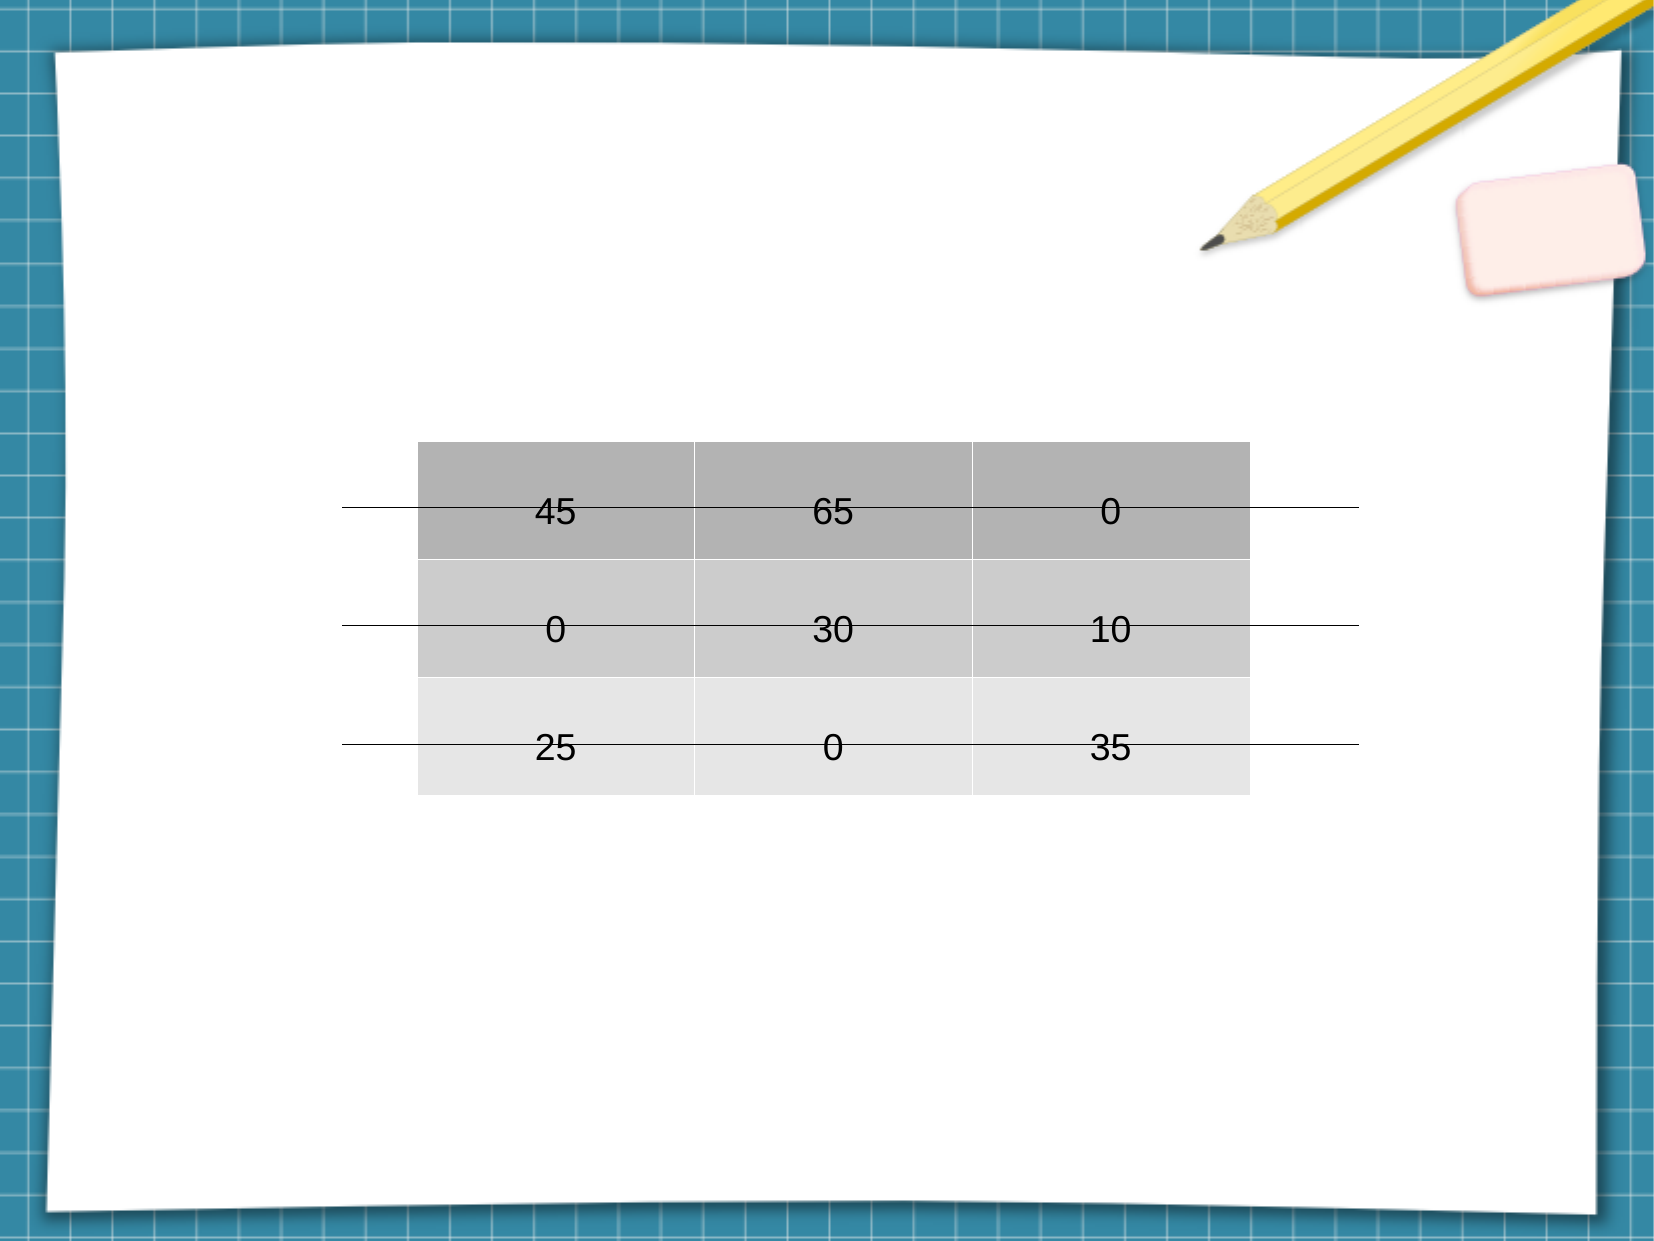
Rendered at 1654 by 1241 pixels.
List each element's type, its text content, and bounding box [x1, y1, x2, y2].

table_header 65 [818, 510, 828, 522]
table_cell 10 [973, 626, 1250, 677]
table_header 45 [418, 508, 694, 559]
table_cell 10 [1115, 626, 1126, 640]
table_cell 0 [418, 560, 694, 625]
table_header 45 [538, 508, 547, 516]
table_cell 0 [695, 678, 972, 744]
table_cell 35 [973, 745, 1250, 795]
table_cell 30 [838, 619, 849, 625]
table_cell 25 [418, 745, 694, 795]
table_cell 0 [550, 619, 561, 625]
table_header 0 [1105, 508, 1116, 522]
picture [0, 0, 1654, 1241]
table_cell 30 [695, 560, 972, 625]
table_cell 0 [418, 626, 694, 677]
table_header 45 [418, 442, 694, 507]
table_header 0 [973, 442, 1250, 507]
table_cell 25 [418, 678, 694, 744]
table_cell 30 [838, 626, 849, 640]
table_cell 0 [827, 737, 838, 744]
table_cell 10 [973, 560, 1250, 625]
table_cell 35 [973, 678, 1250, 744]
table_header 65 [695, 508, 972, 559]
table_cell 0 [550, 626, 561, 640]
table_cell 0 [695, 745, 972, 795]
table_header 0 [1105, 501, 1116, 507]
table_cell 0 [827, 745, 838, 758]
table_header 65 [695, 442, 972, 507]
table_cell 30 [695, 626, 972, 677]
table_cell 10 [1115, 619, 1126, 625]
table_header 0 [973, 508, 1250, 559]
